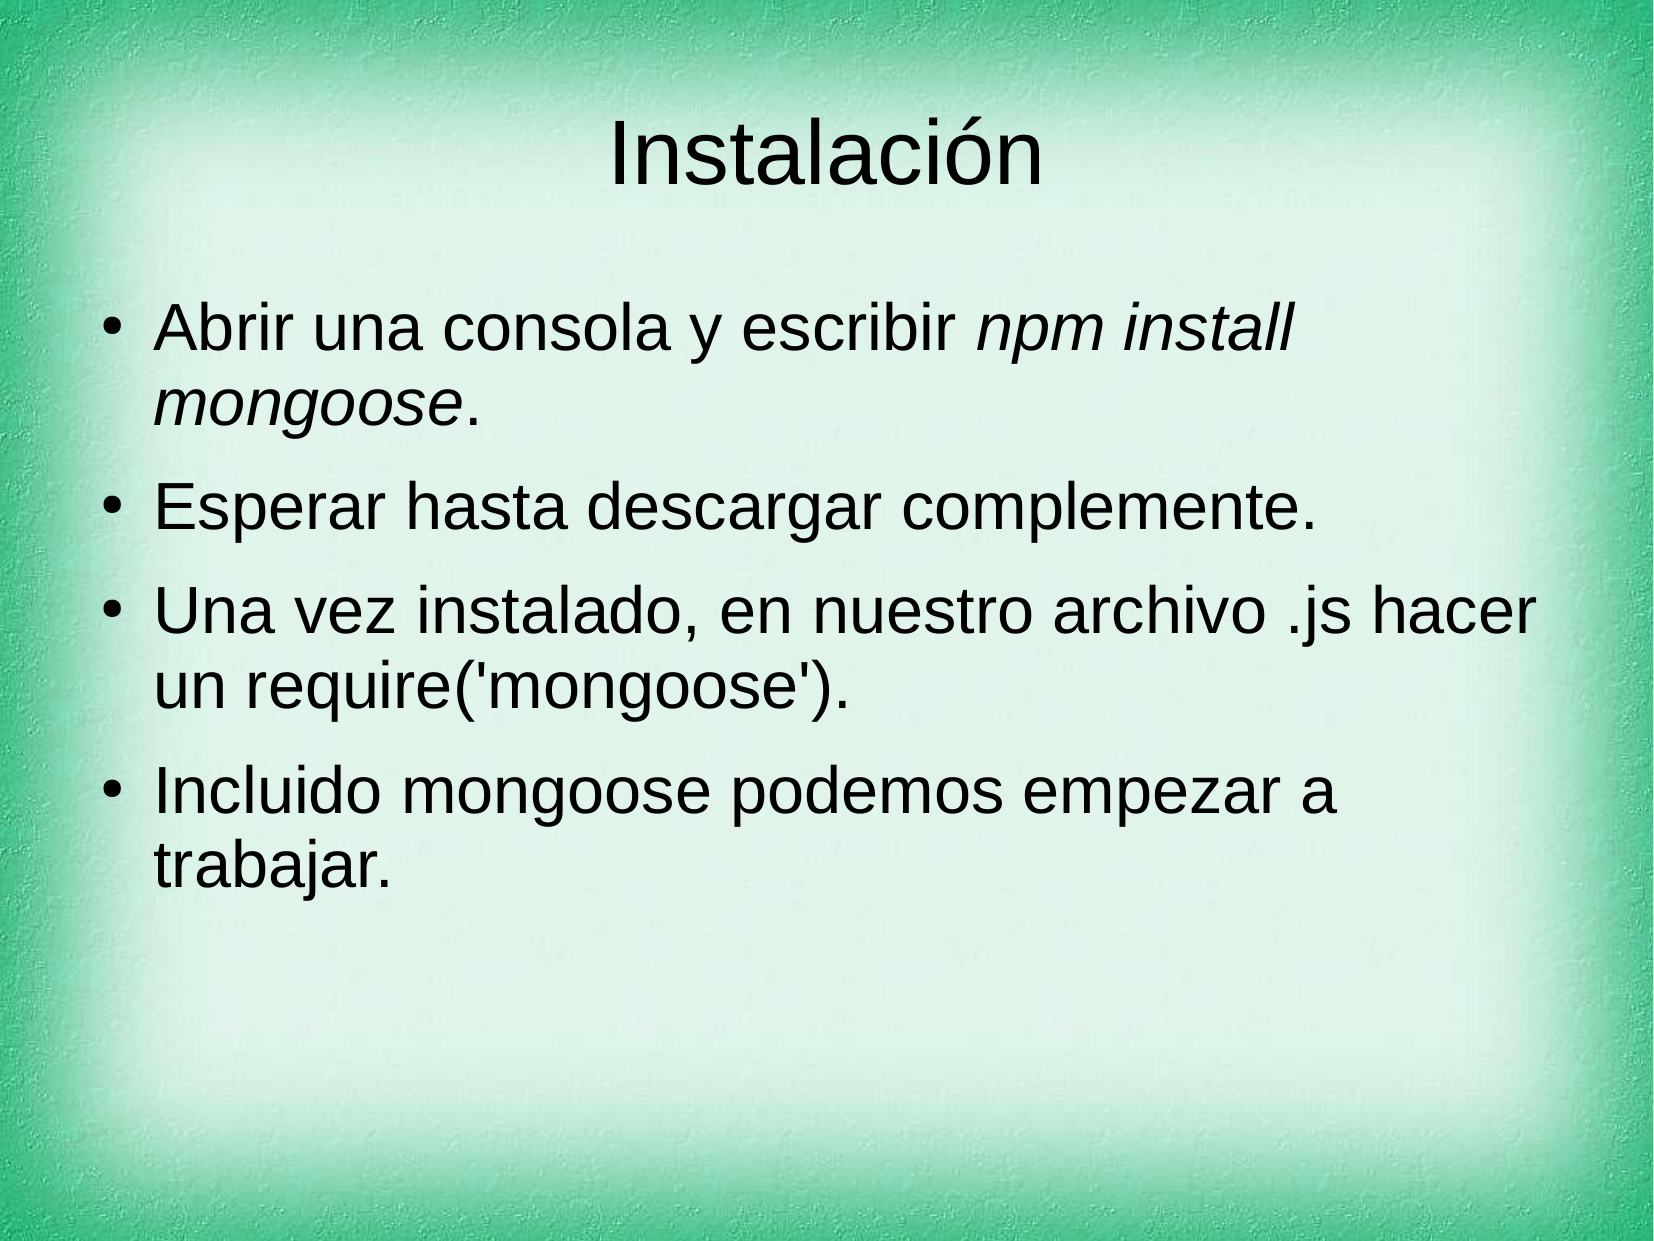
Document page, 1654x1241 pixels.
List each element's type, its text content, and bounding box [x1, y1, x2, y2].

title Instalación [82, 49, 1571, 257]
list Abrir una consola y escribir npm install mongoose. Esperar hasta descargar complemente. Una vez instalado, en nuestro archivo .js hacer un require('mongoose'). Incluido mongoose podemos empezar a trabajar. [82, 290, 1571, 1010]
picture [0, 0, 1654, 1241]
